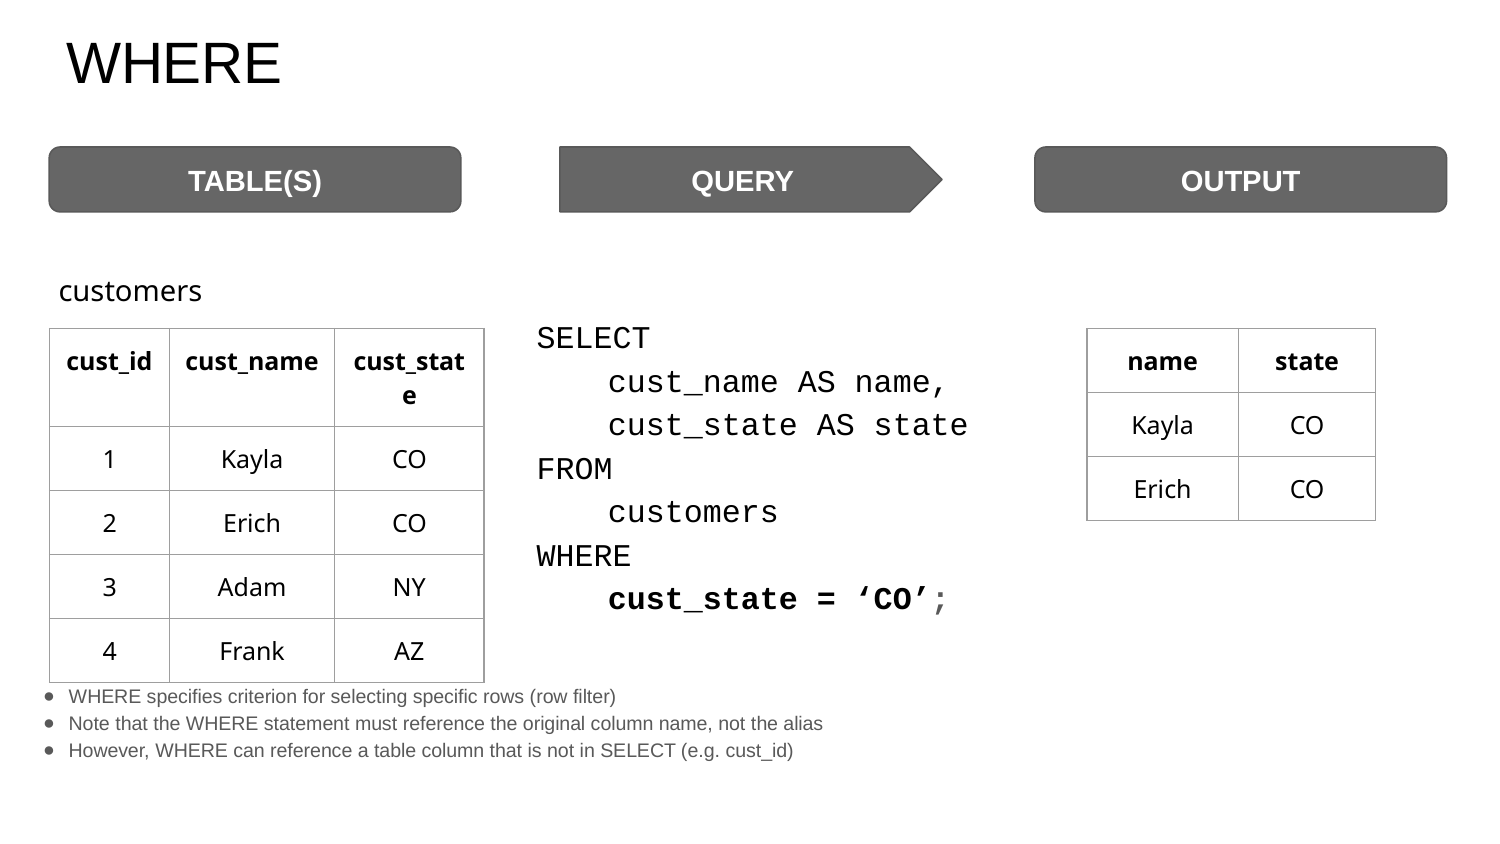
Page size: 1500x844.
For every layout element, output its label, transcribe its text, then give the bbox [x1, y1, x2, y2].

table_cell 1 [50, 427, 169, 490]
table_cell CO [1239, 393, 1375, 456]
table_cell Kayla [1088, 393, 1238, 456]
table_cell CO [1239, 457, 1375, 520]
table_cell 3 [50, 555, 169, 618]
table_cell Erich [1088, 457, 1238, 520]
list SELECT cust_name AS name, cust_state AS state FROM customers WHERE cust_state = ‘CO’; [521, 296, 1044, 634]
table_cell Frank [170, 619, 334, 665]
table_cell Adam [170, 555, 334, 618]
table_header cust_state [335, 329, 483, 426]
table_header name [1088, 329, 1238, 392]
text_box TABLE(S) [49, 146, 461, 212]
table_cell NY [335, 555, 483, 618]
list WHERE specifies criterion for selecting specific rows (row filter) Note that the WHERE statement must reference the original column name, not the alias However, WHERE can reference a table column that is not in SELECT (e.g. cust_id) [14, 665, 1486, 777]
table_cell Erich [170, 491, 334, 554]
table_cell Kayla [170, 427, 334, 490]
table_header cust_id [50, 329, 169, 426]
text_box QUERY [559, 146, 943, 212]
table_cell 4 [50, 619, 169, 665]
title WHERE [51, 10, 1449, 113]
table_cell AZ [335, 619, 483, 665]
table_cell CO [335, 491, 483, 554]
table_cell CO [335, 427, 483, 490]
table_header cust_name [170, 329, 334, 426]
table_cell 2 [50, 491, 169, 554]
table_header state [1239, 329, 1375, 392]
text_box customers [43, 257, 280, 323]
text_box OUTPUT [1034, 146, 1447, 212]
